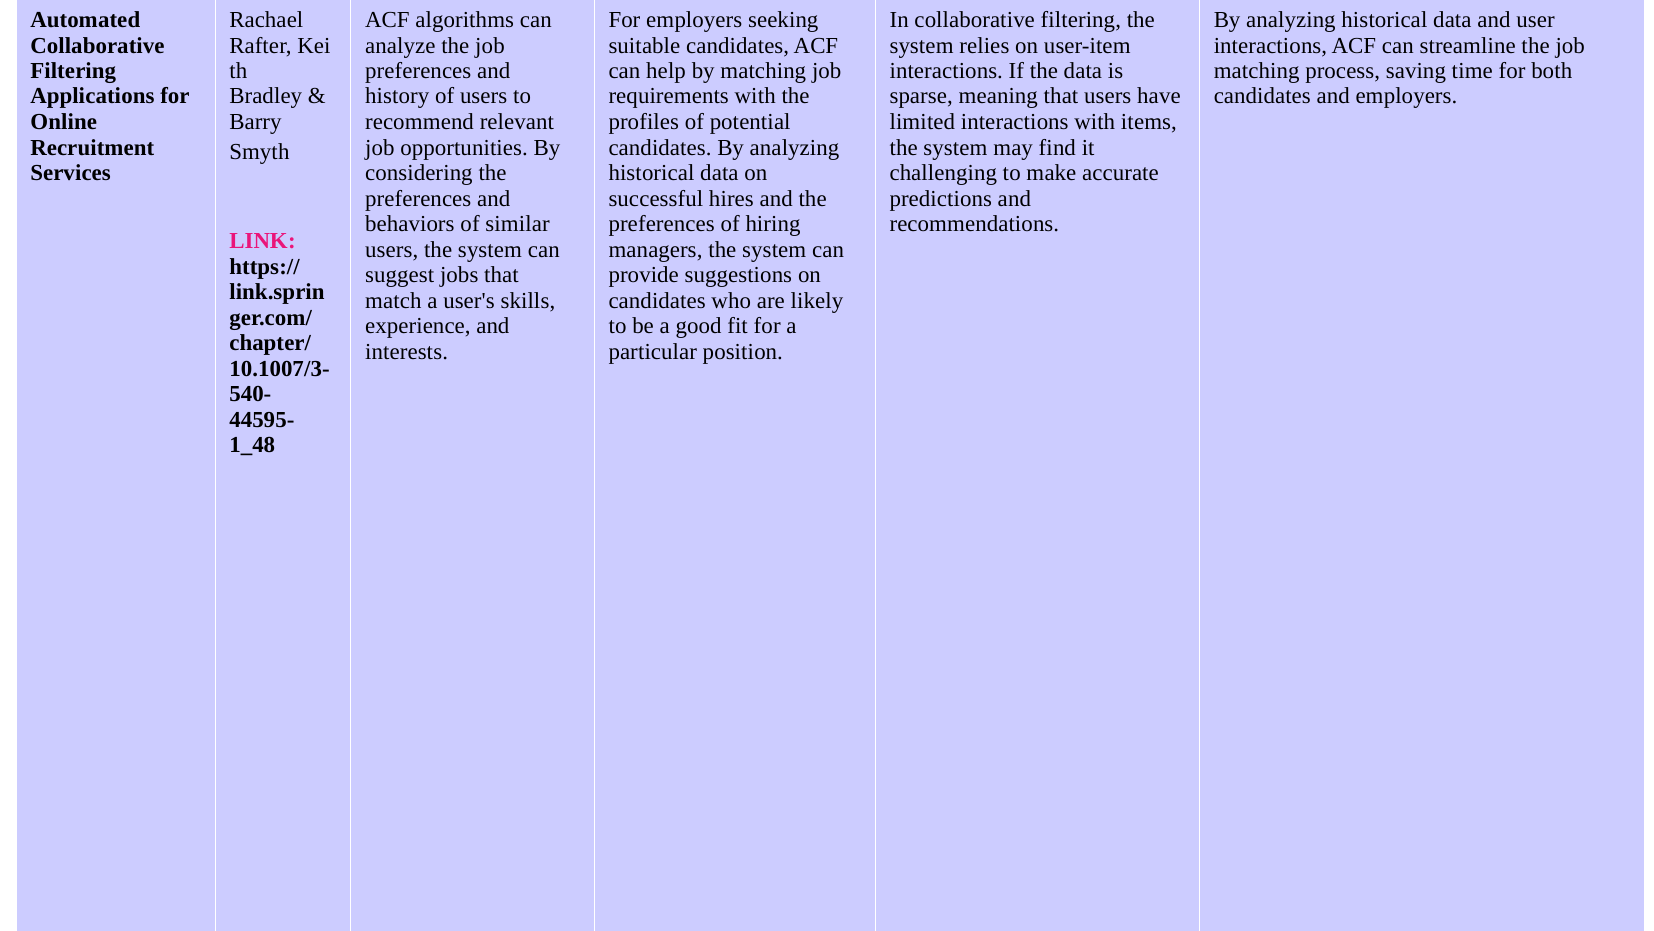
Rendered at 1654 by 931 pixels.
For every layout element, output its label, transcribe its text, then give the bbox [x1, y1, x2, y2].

table_cell Rachael Rafter, Keith Bradley & Barry Smyth LINK: https://link.springer.com/chapter/10.1007/3-540-44595-1_48 [216, 0, 350, 931]
table_cell In collaborative filtering, the system relies on user-item interactions. If the data is sparse, meaning that users have limited interactions with items, the system may find it challenging to make accurate predictions and recommendations. [876, 0, 1199, 931]
table_cell By analyzing historical data and user interactions, ACF can streamline the job matching process, saving time for both candidates and employers. [1200, 0, 1644, 931]
table_cell For employers seeking suitable candidates, ACF can help by matching job requirements with the profiles of potential candidates. By analyzing historical data on successful hires and the preferences of hiring managers, the system can provide suggestions on candidates who are likely to be a good fit for a particular position. [595, 0, 875, 931]
table_cell ACF algorithms can analyze the job preferences and history of users to recommend relevant job opportunities. By considering the preferences and behaviors of similar users, the system can suggest jobs that match a user's skills, experience, and interests. [351, 0, 594, 931]
table_cell Automated Collaborative Filtering Applications for Online Recruitment Services [17, 0, 215, 931]
